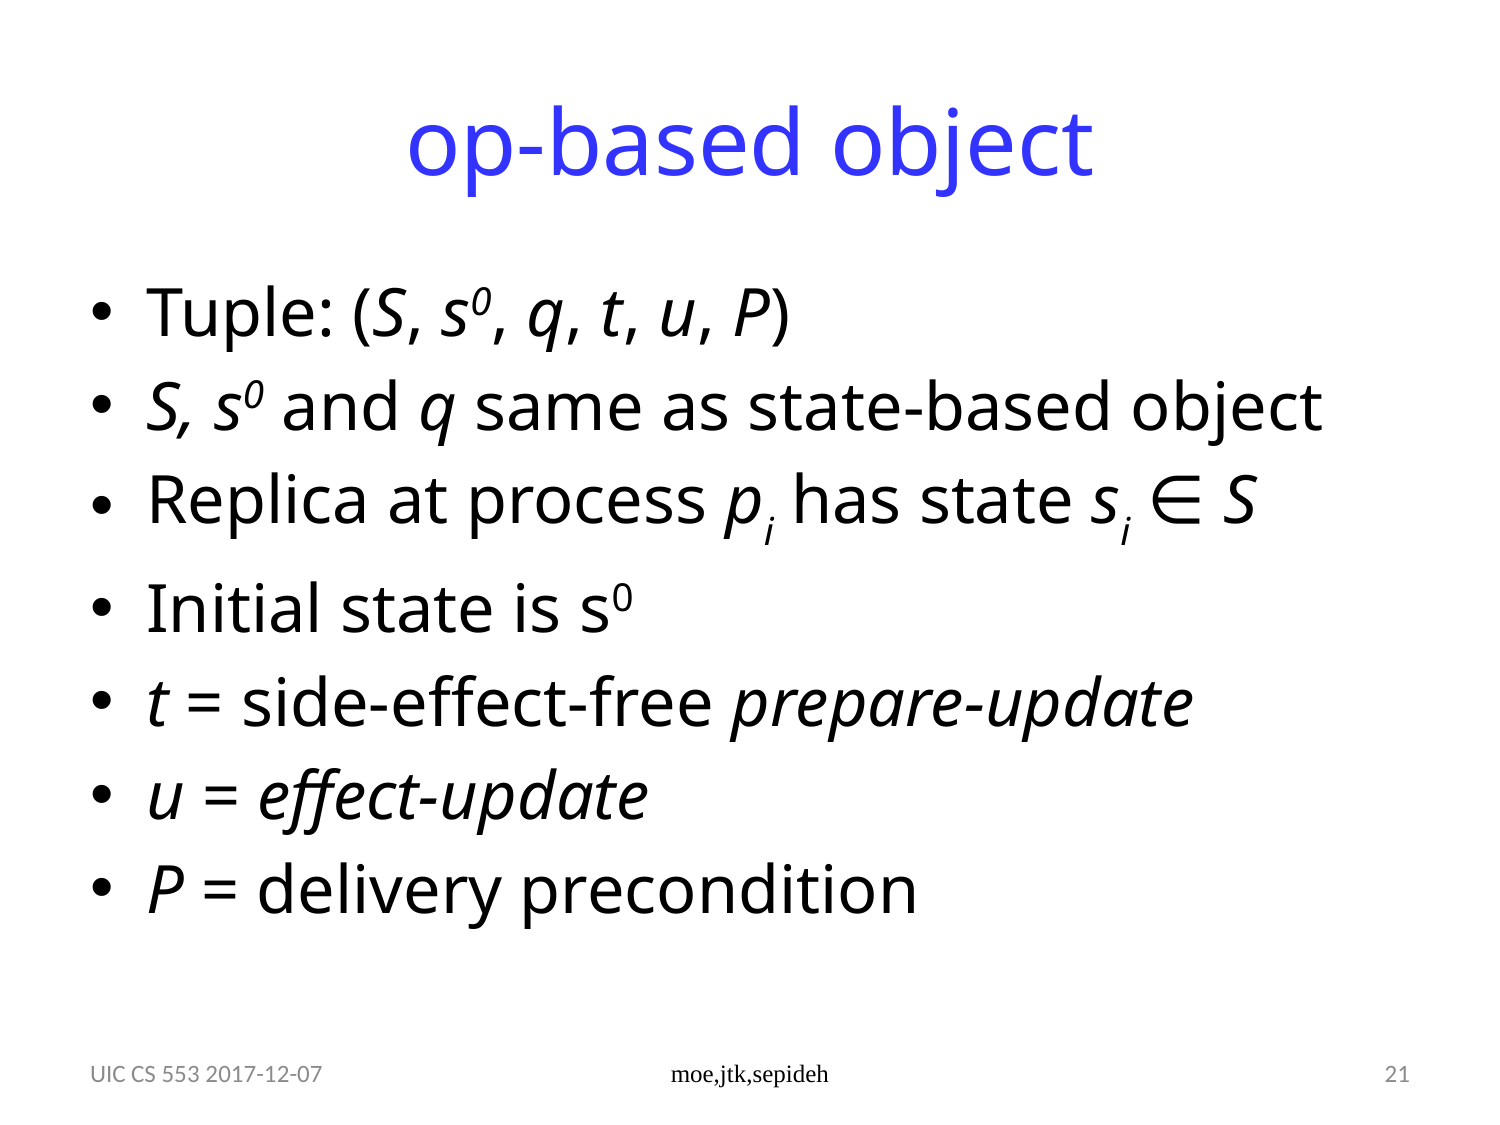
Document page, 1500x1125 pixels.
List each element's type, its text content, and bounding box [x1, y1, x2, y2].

list Tuple: (S, s0, q, t, u, P) S, s0 and q same as state-based object Replica at process pi has state si ∈ S Initial state is s0 t = side-effect-free prepare-update u = effect-update P = delivery precondition [75, 262, 1425, 1005]
title op-based object [75, 45, 1425, 233]
